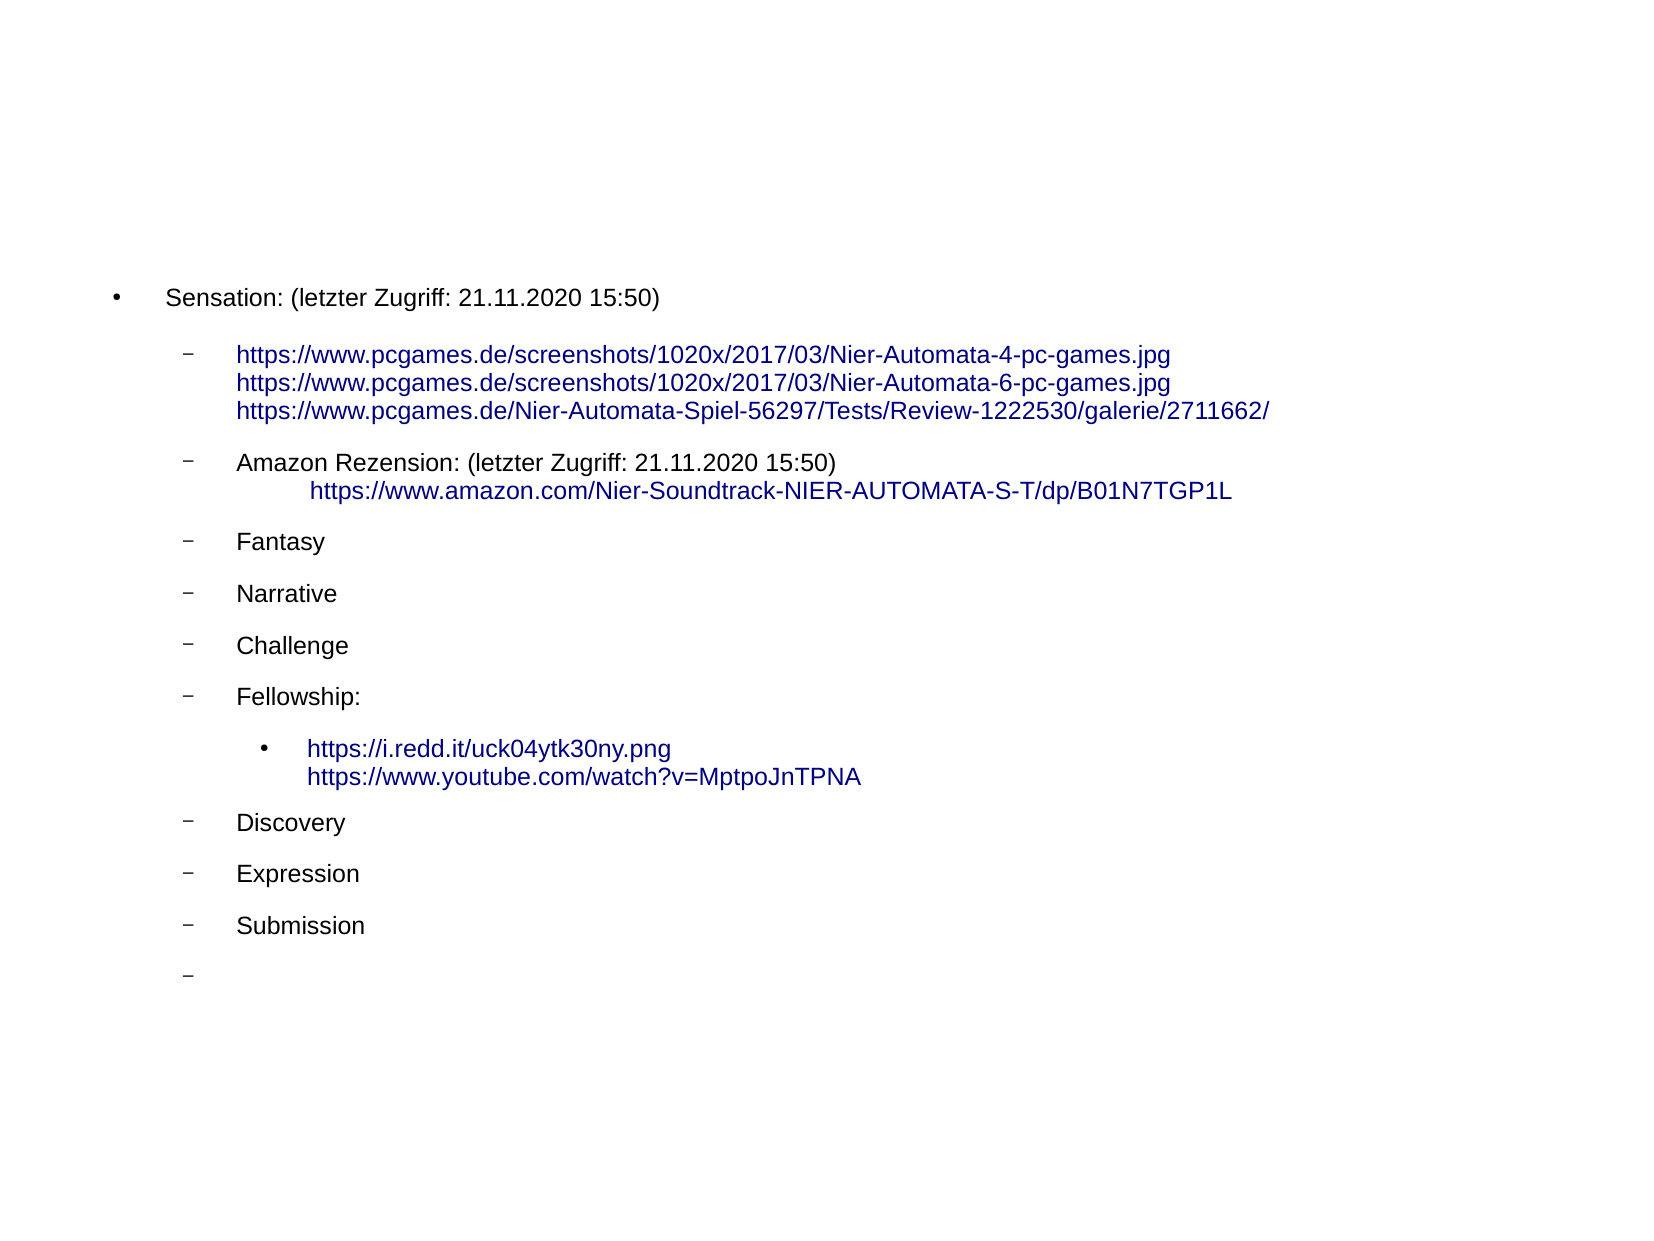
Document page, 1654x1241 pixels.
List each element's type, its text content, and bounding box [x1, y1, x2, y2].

list Sensation: (letzter Zugriff: 21.11.2020 15:50) https://www.pcgames.de/screenshots/1020x/2017/03/Nier-Automata-4-pc-games.jpghttps://www.pcgames.de/screenshots/1020x/2017/03/Nier-Automata-6-pc-games.jpg https://www.pcgames.de/Nier-Automata-Spiel-56297/Tests/Review-1222530/galerie/2711662/ Amazon Rezension: (letzter Zugriff: 21.11.2020 15:50) https://www.amazon.com/Nier-Soundtrack-NIER-AUTOMATA-S-T/dp/B01N7TGP1L Fantasy Narrative Challenge Fellowship: https://i.redd.it/uck04ytk30ny.png https://www.youtube.com/watch?v=MptpoJnTPNA Discovery Expression Submission [94, 283, 1583, 1102]
